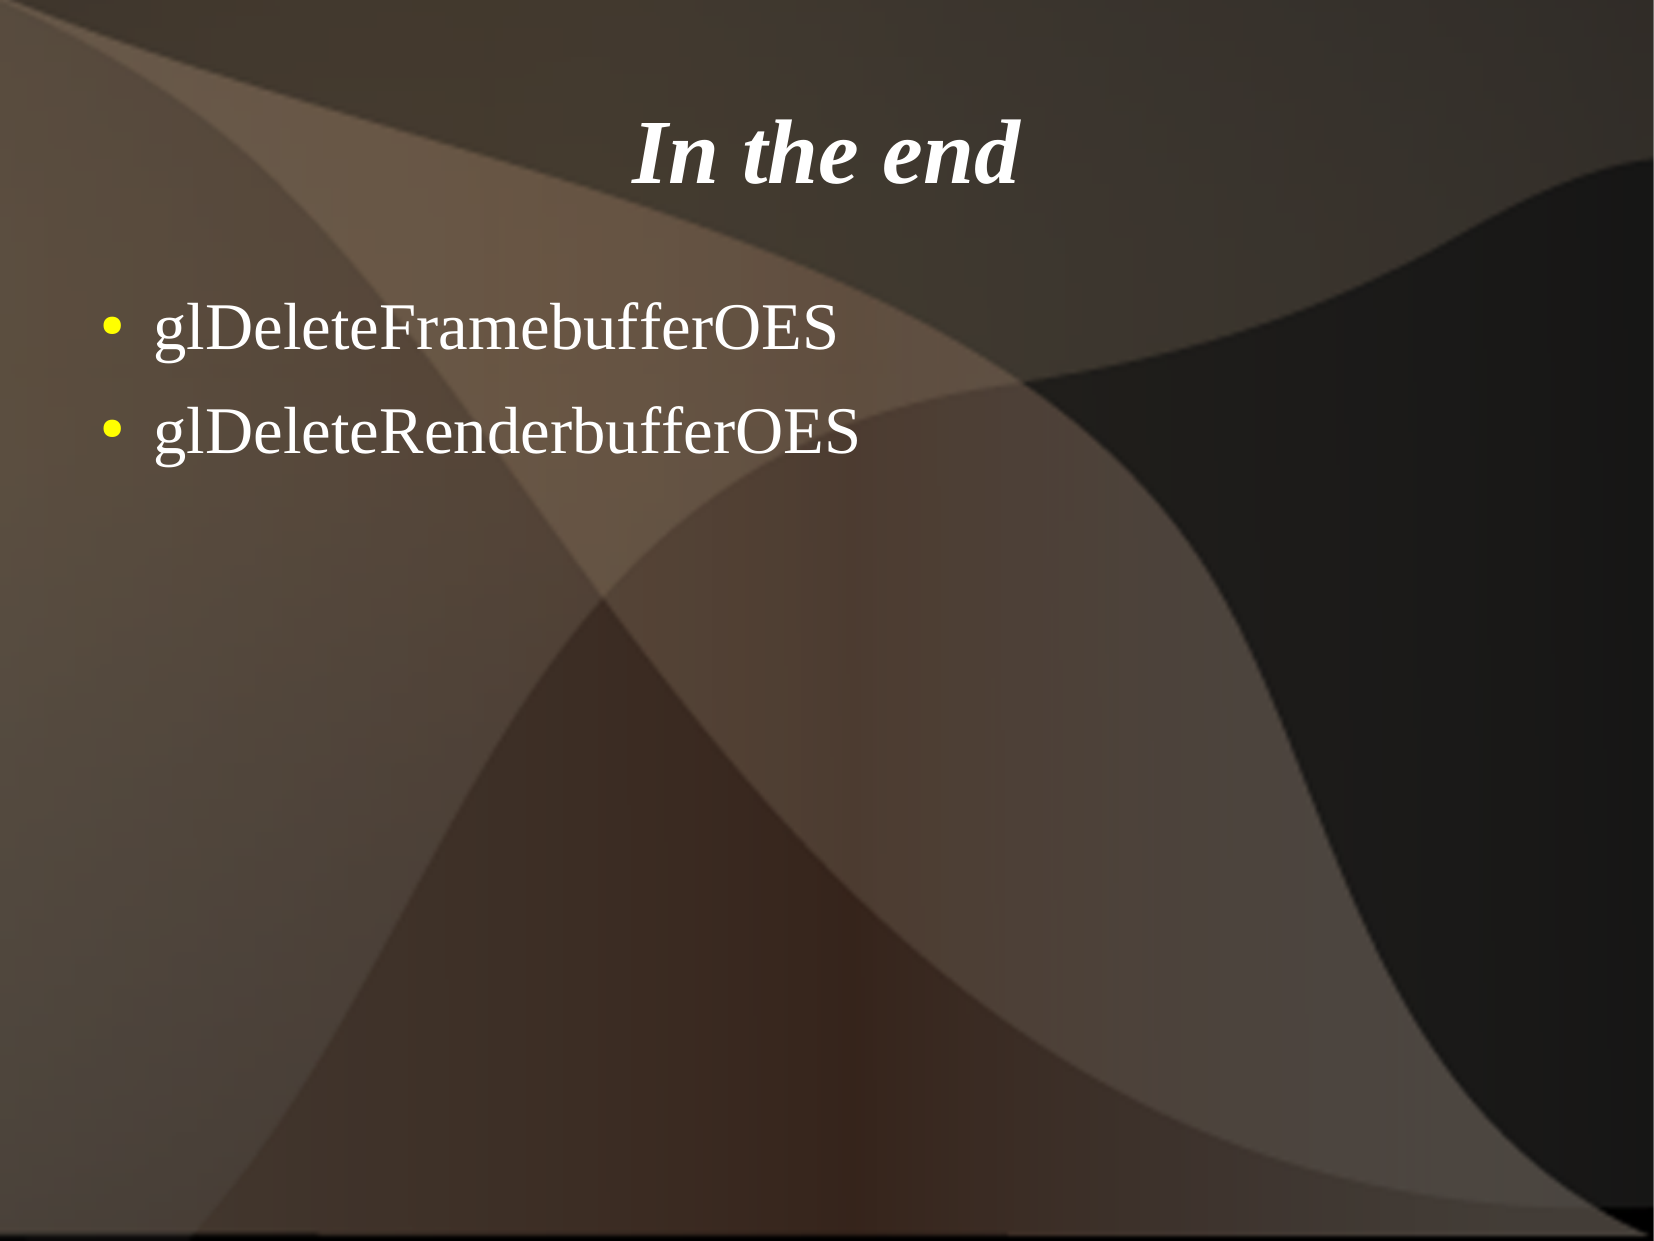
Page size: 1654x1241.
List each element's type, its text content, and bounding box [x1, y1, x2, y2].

picture [0, 0, 1654, 1241]
title In the end [82, 56, 1571, 250]
list glDeleteFramebufferOES glDeleteRenderbufferOES [82, 290, 1571, 1094]
